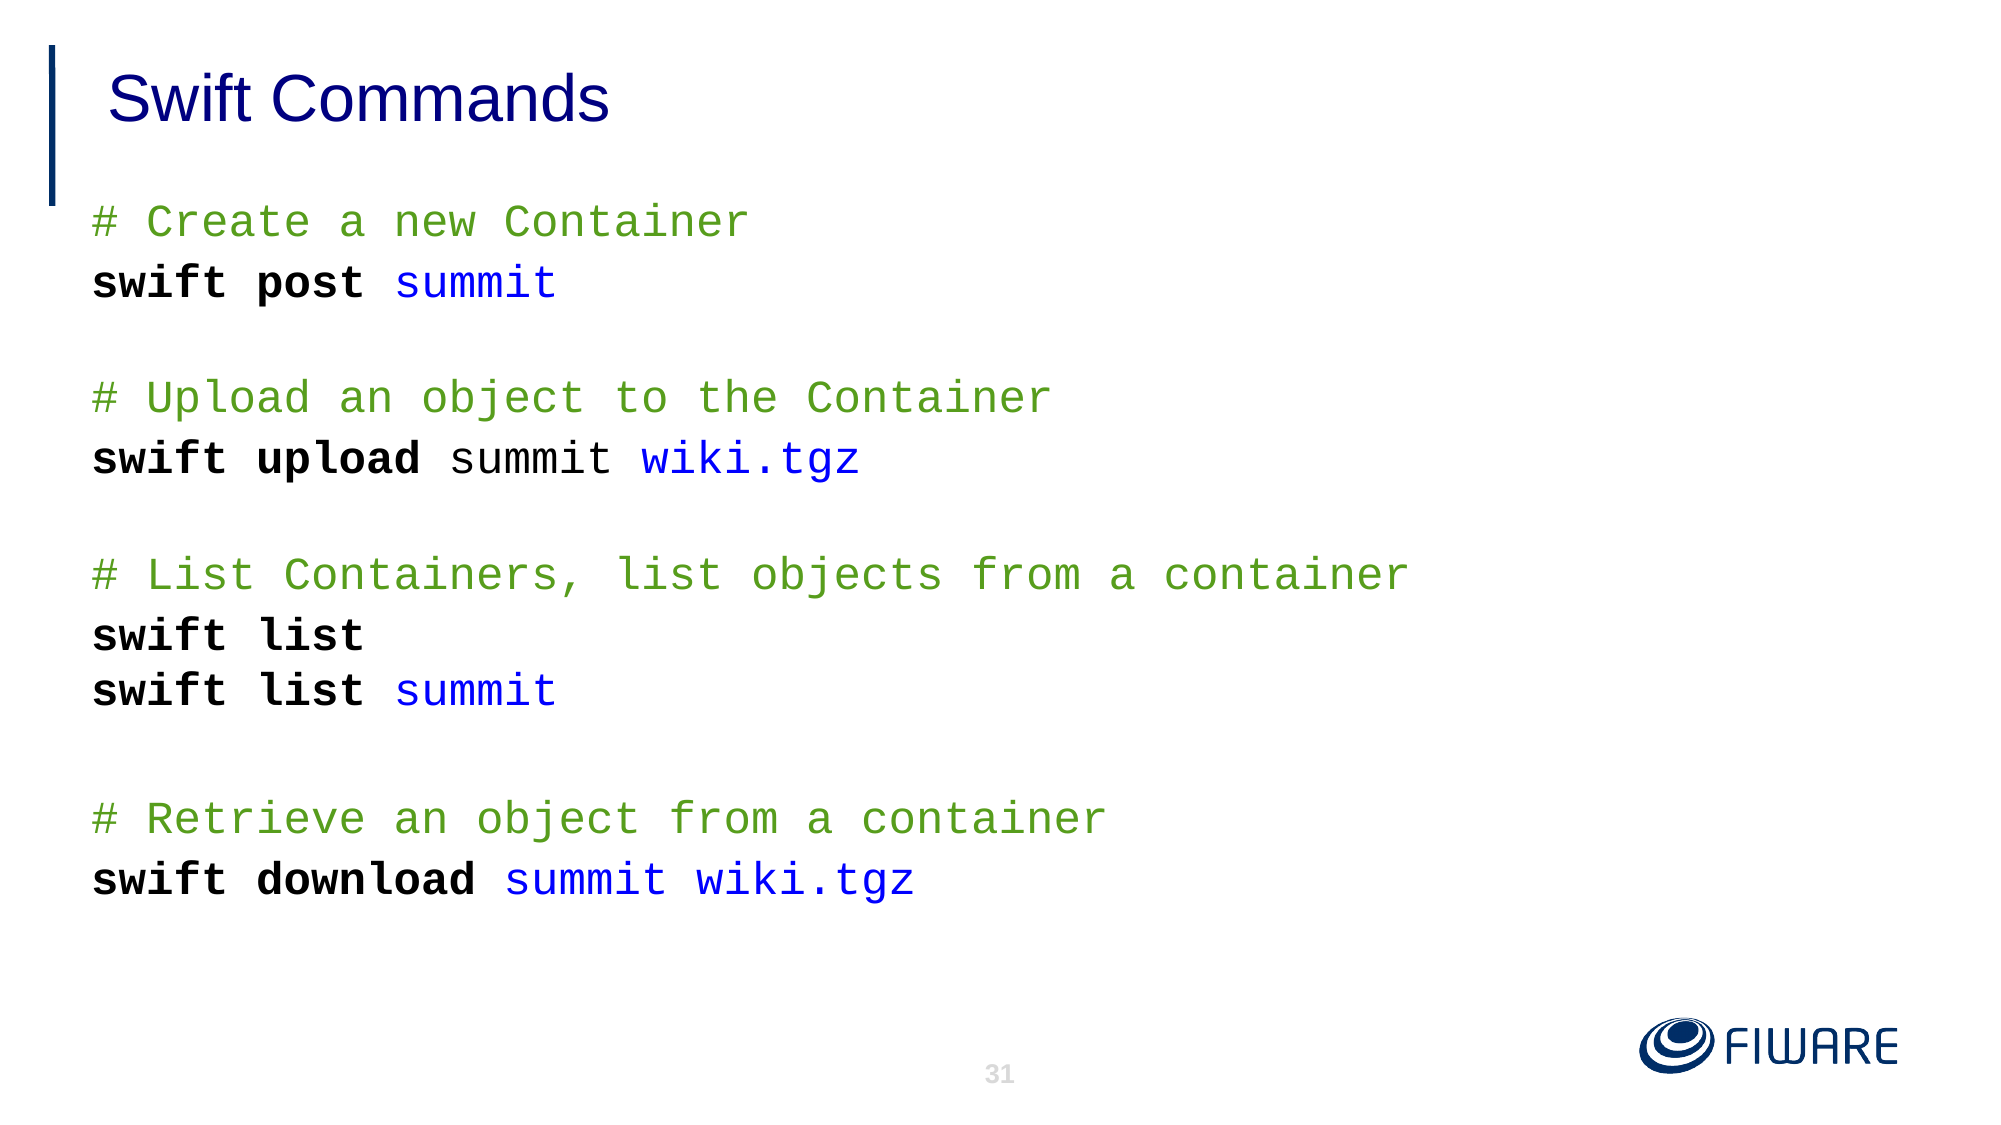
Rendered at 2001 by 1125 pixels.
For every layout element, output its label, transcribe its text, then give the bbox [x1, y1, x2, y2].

text_box # Create a new Container swift post summit # Upload an object to the Container swift upload summit wiki.tgz # List Containers, list objects from a container swift list swift list summit # Retrieve an object from a container swift download summit wiki.tgz [76, 183, 1902, 1027]
title Swift Commands [92, 47, 1704, 189]
slide_number <number> [887, 1042, 1113, 1103]
picture [1635, 1012, 1905, 1077]
